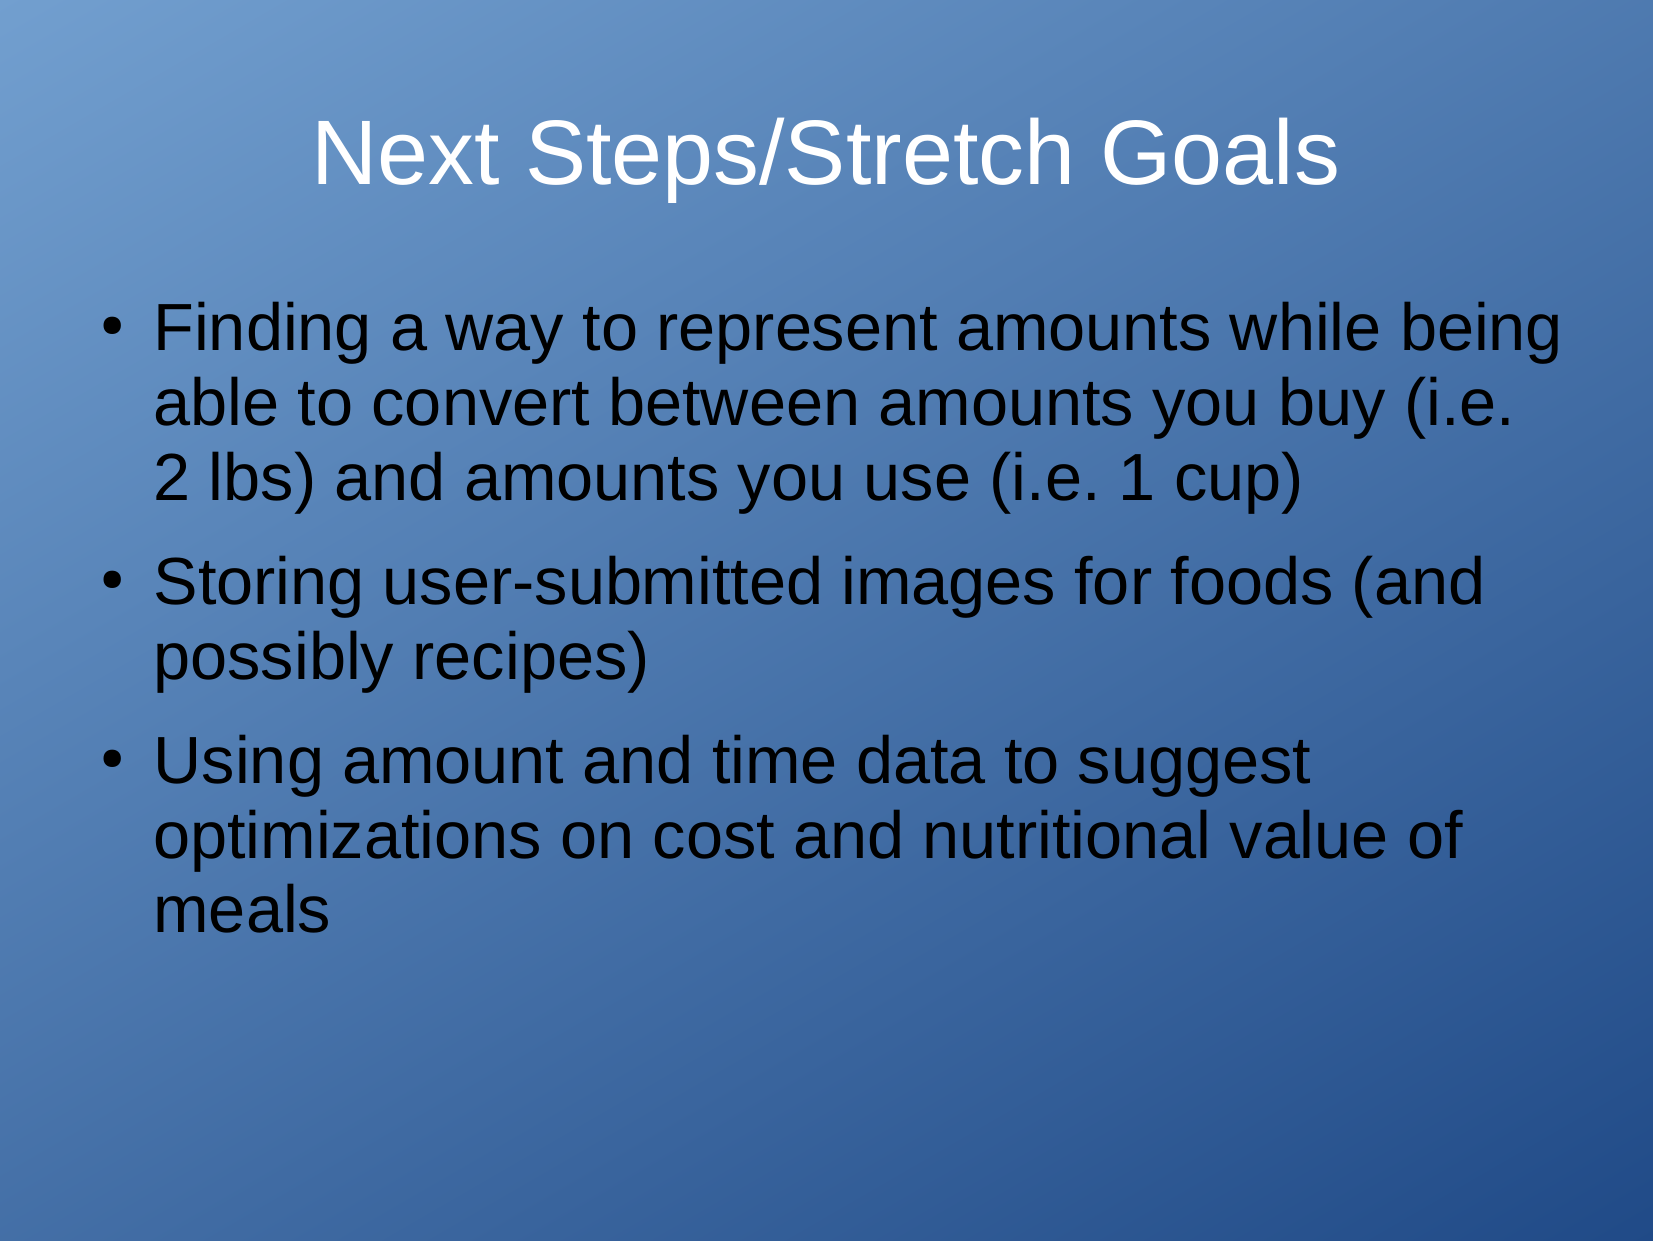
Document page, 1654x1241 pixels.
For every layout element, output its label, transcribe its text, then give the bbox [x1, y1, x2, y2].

title Next Steps/Stretch Goals [82, 49, 1571, 257]
list Finding a way to represent amounts while being able to convert between amounts you buy (i.e. 2 lbs) and amounts you use (i.e. 1 cup) Storing user-submitted images for foods (and possibly recipes) Using amount and time data to suggest optimizations on cost and nutritional value of meals [82, 290, 1571, 1010]
